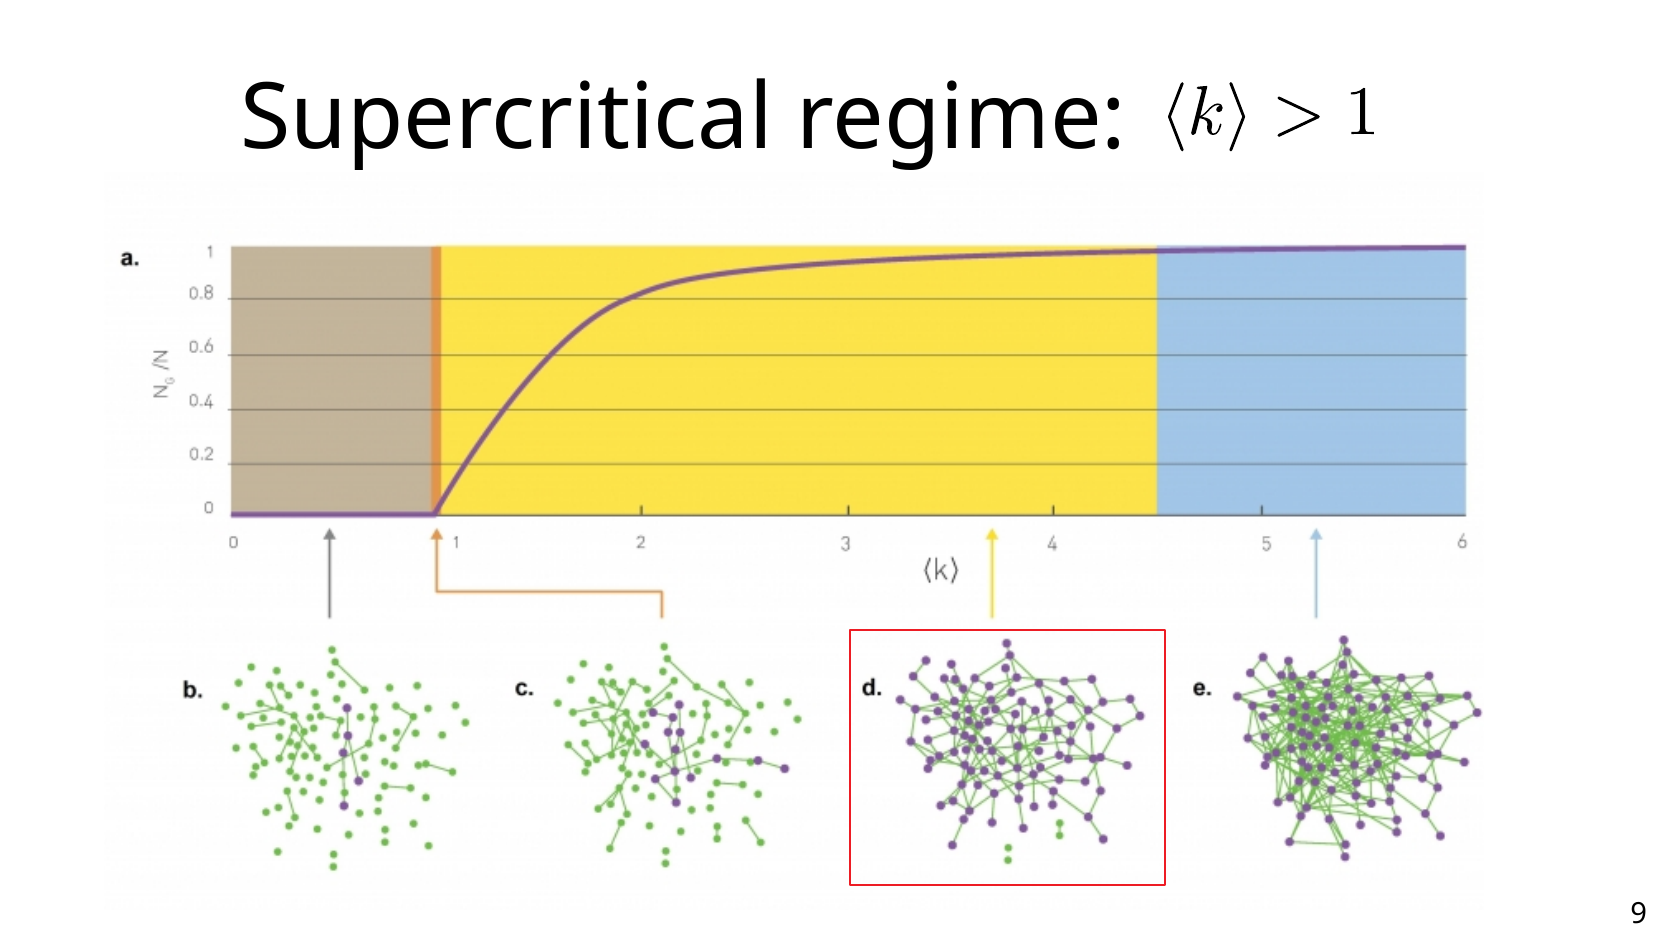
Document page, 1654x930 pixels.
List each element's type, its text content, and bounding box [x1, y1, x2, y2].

text_box [1160, 82, 1380, 152]
picture [104, 171, 1484, 910]
title Supercritical regime: [82, 1, 1571, 225]
